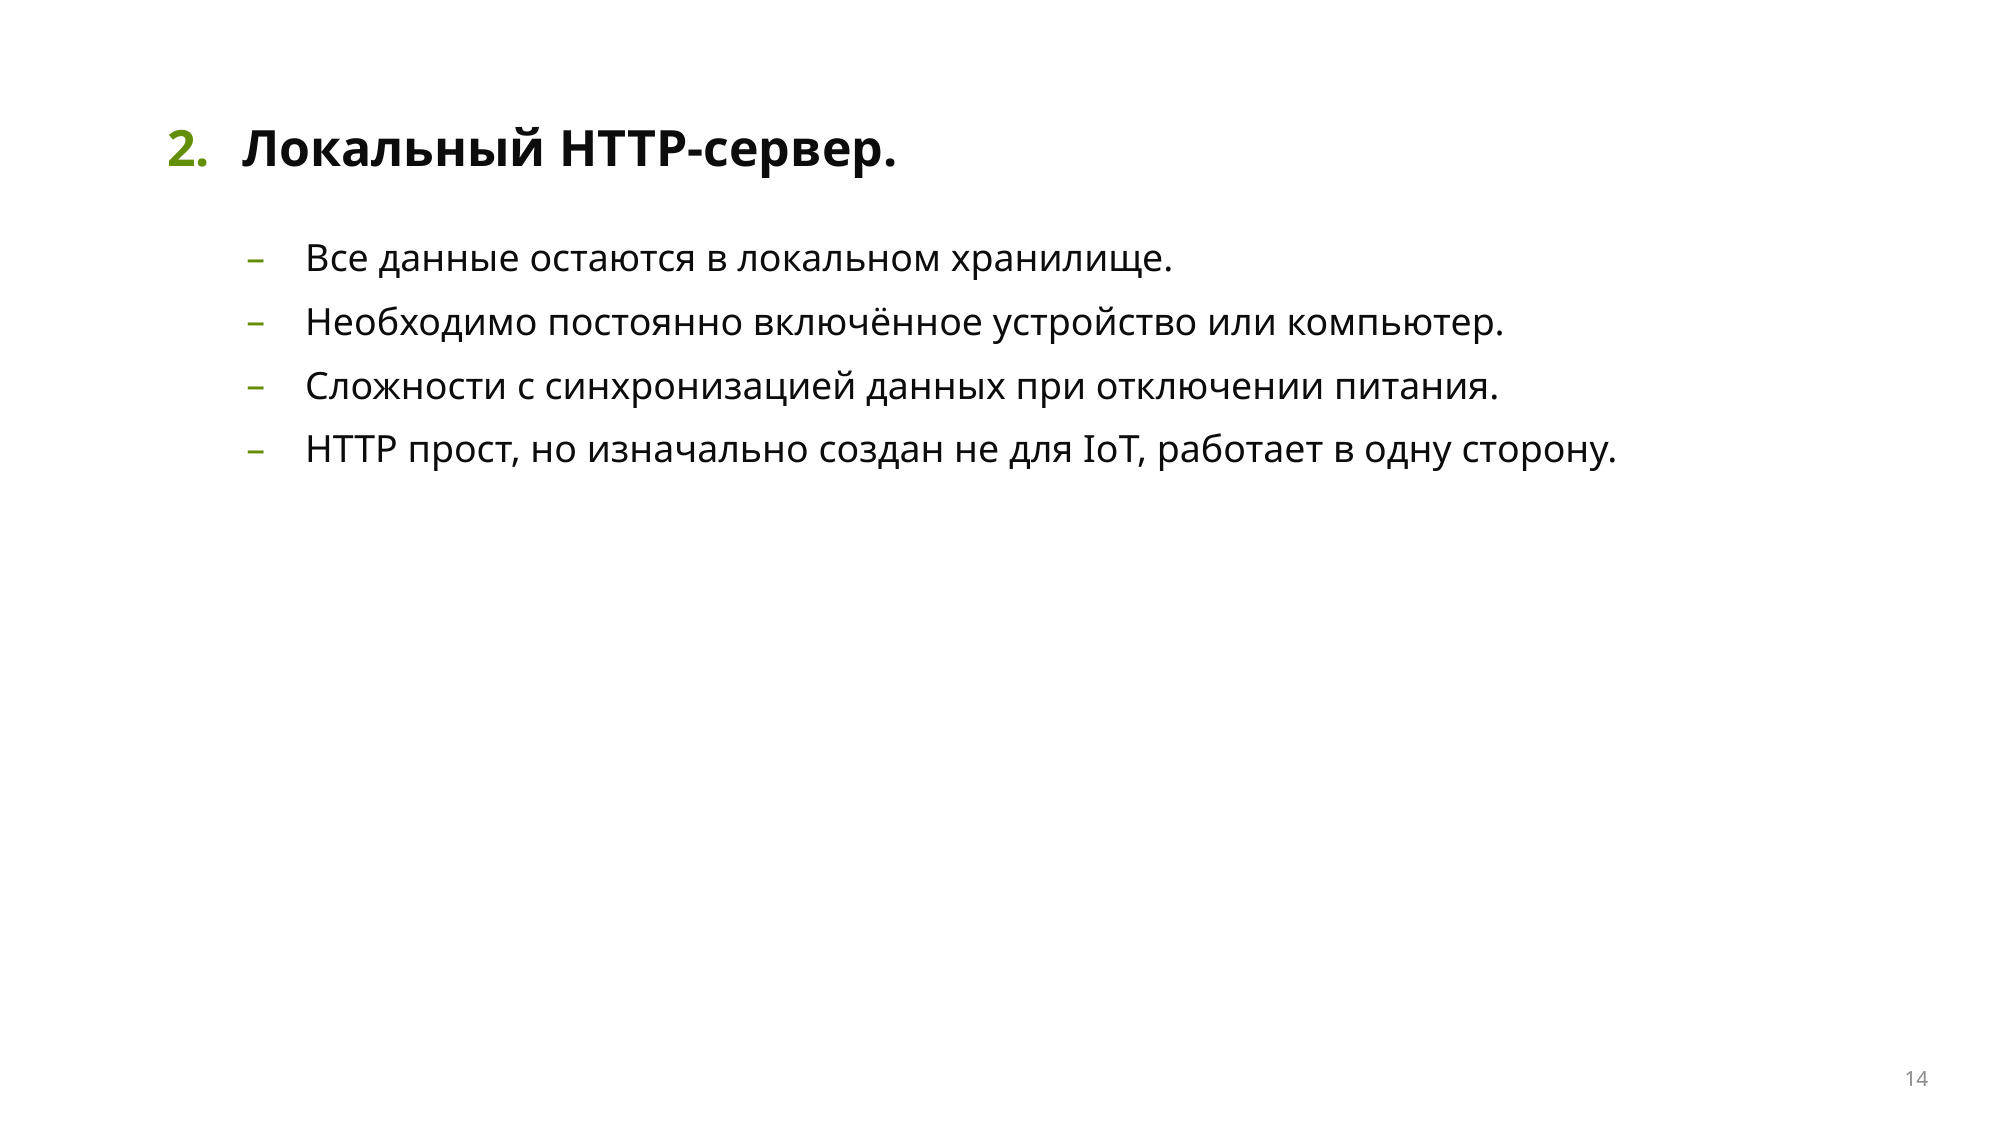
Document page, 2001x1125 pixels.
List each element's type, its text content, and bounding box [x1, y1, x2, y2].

text_box Все данные остаются в локальном хранилище. Необходимо постоянно включённое устройство или компьютер. Сложности с синхронизацией данных при отключении питания. HTTP прост, но изначально создан не для IoT, работает в одну сторону. [152, 226, 1850, 554]
slide_number <номер> [1832, 1034, 2000, 1125]
text_box Локальный HTTP-сервер. [152, 108, 1850, 199]
